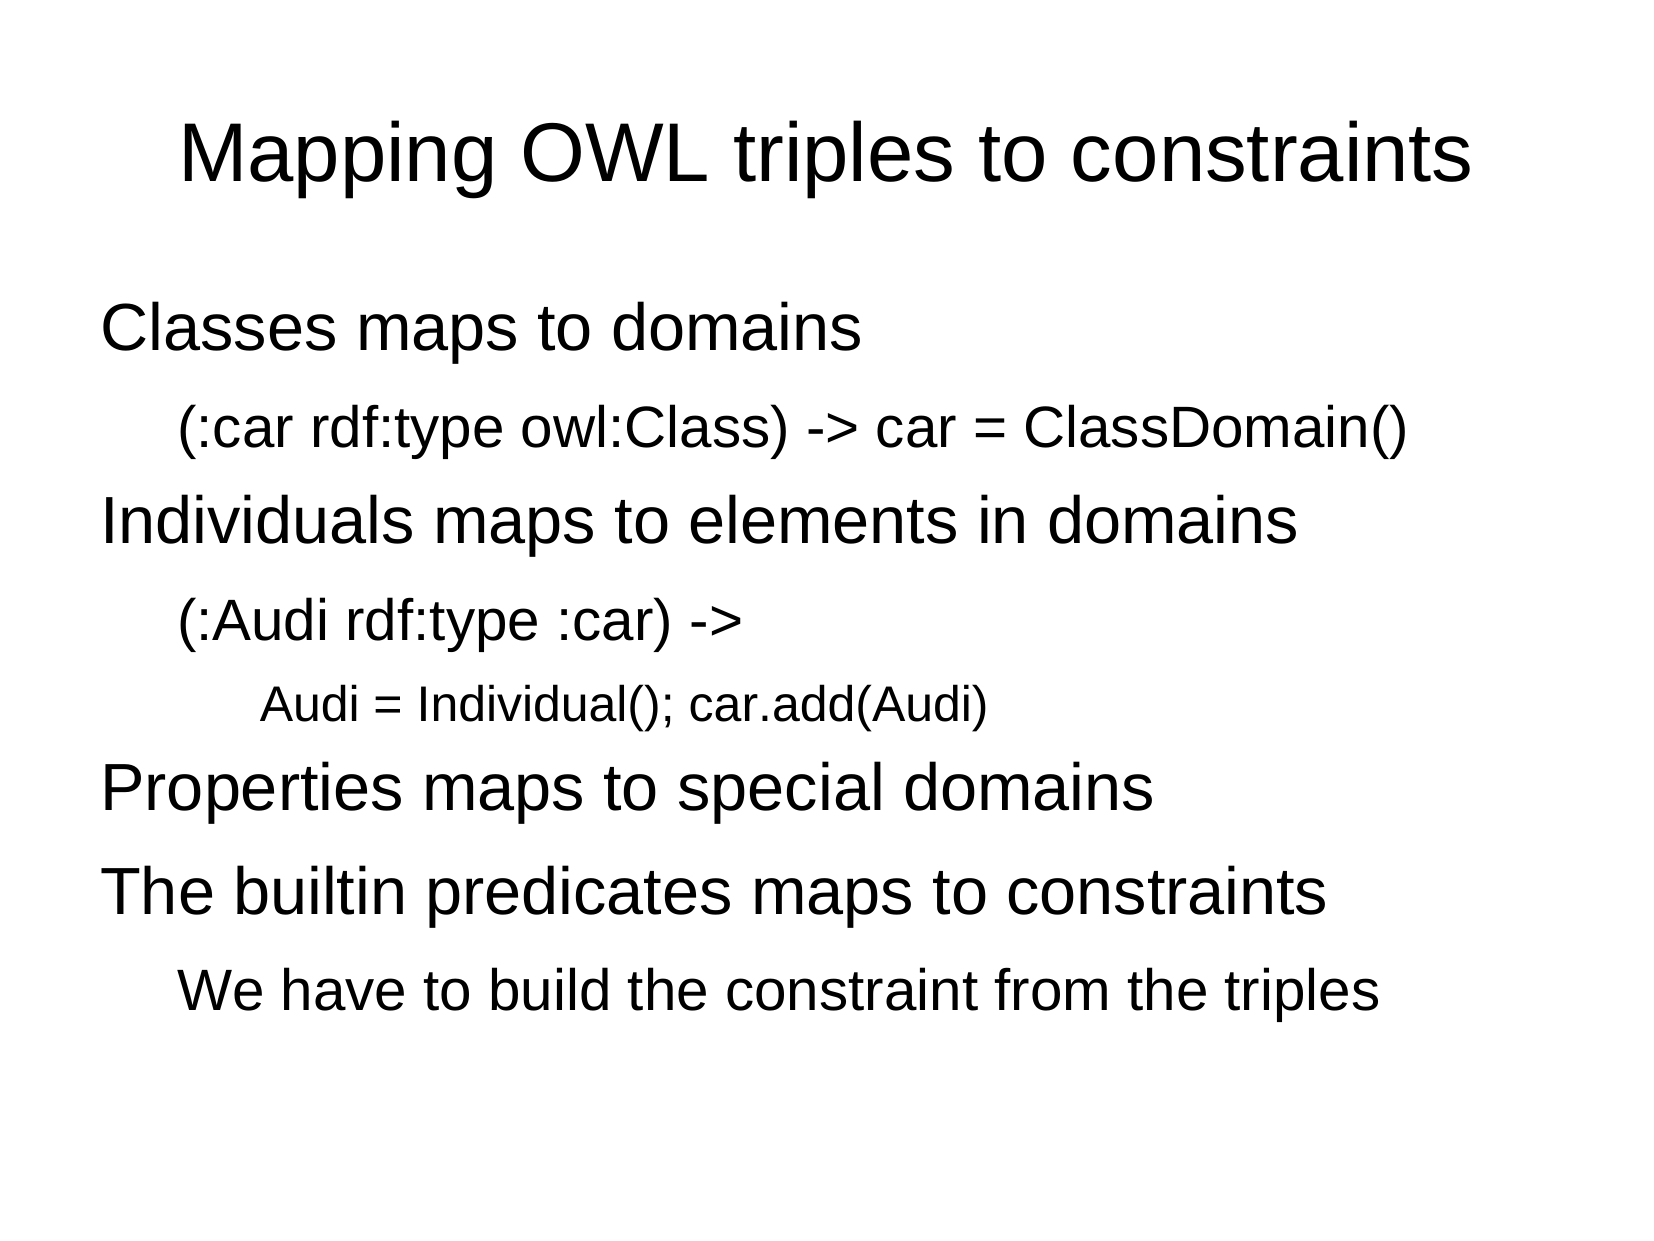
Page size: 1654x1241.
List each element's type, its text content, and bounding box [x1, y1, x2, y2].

list Classes maps to domains (:car rdf:type owl:Class) -> car = ClassDomain() Individuals maps to elements in domains (:Audi rdf:type :car) -> Audi = Individual(); car.add(Audi) Properties maps to special domains The builtin predicates maps to constraints We have to build the constraint from the triples [82, 290, 1571, 1109]
title Mapping OWL triples to constraints [82, 49, 1571, 257]
